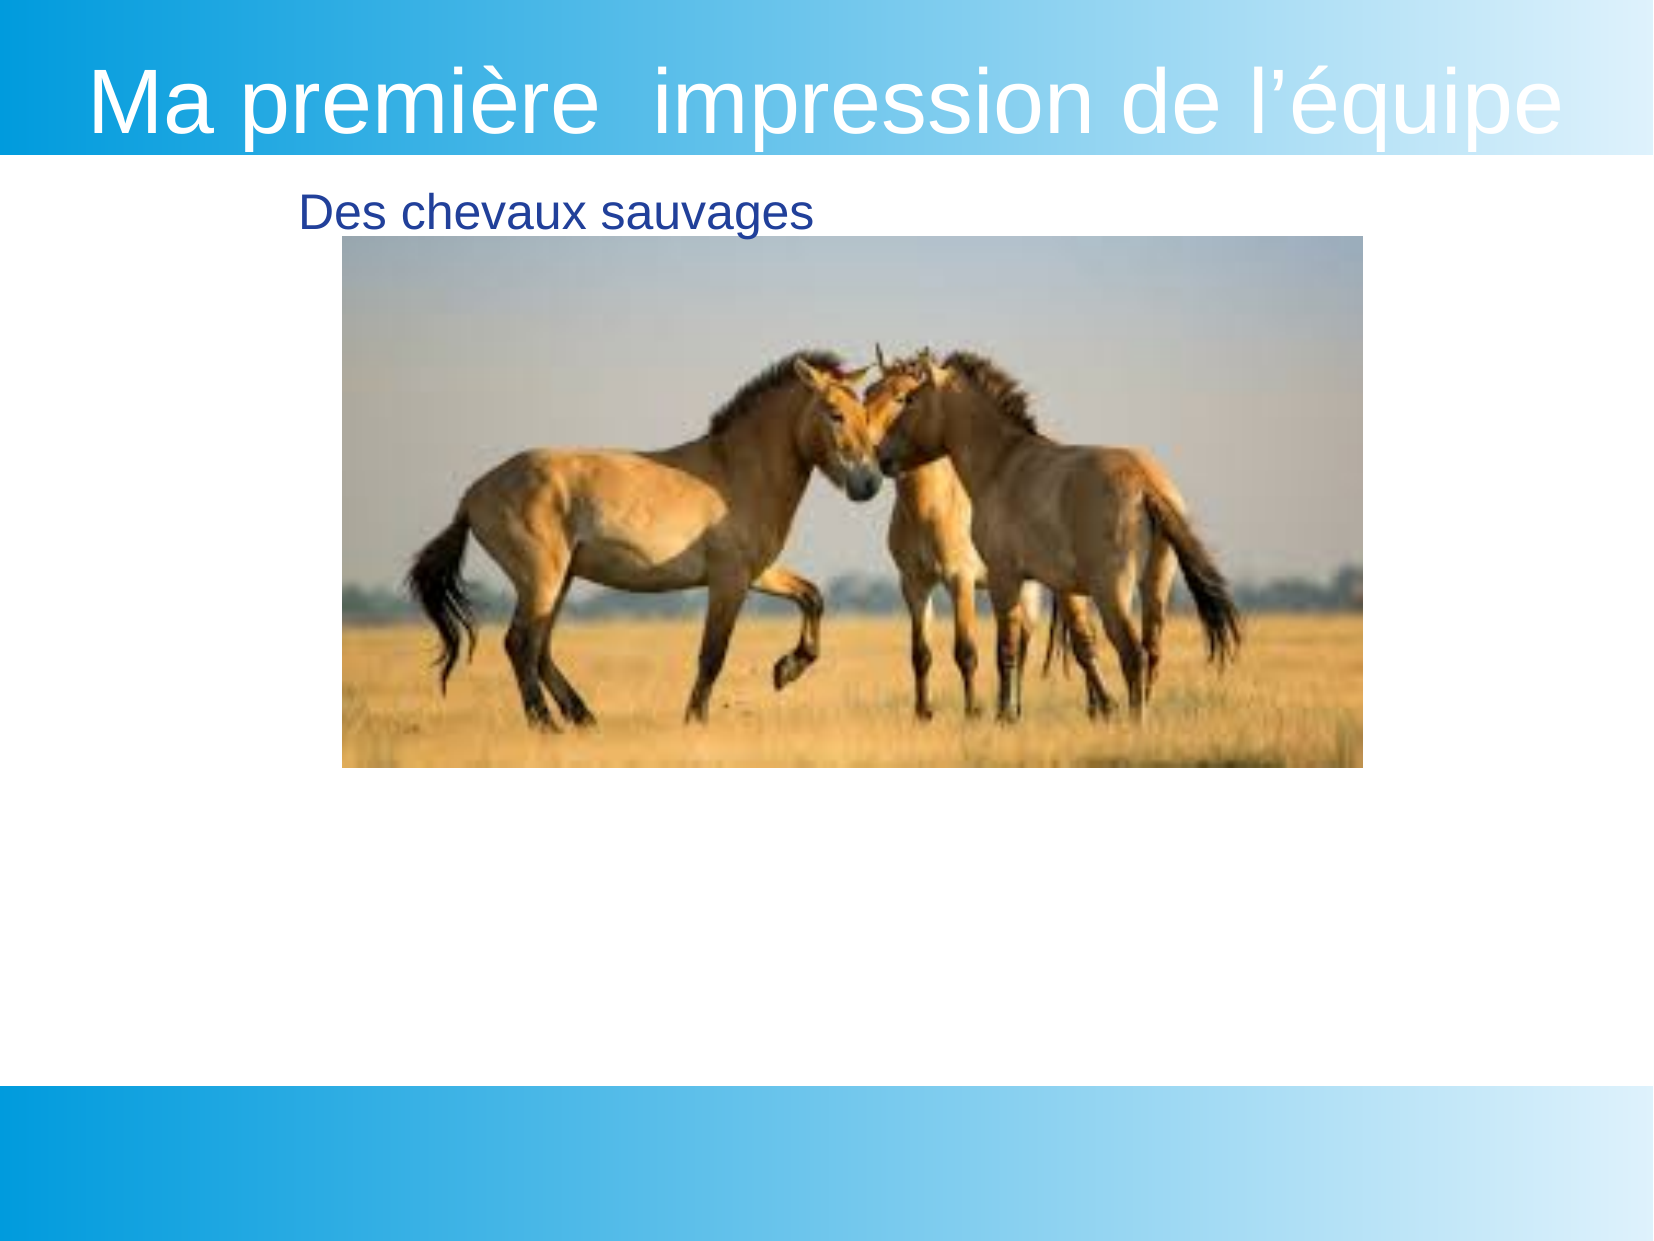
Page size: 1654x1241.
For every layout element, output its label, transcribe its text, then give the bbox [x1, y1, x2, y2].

picture [342, 236, 1363, 768]
text_box Des chevaux sauvages [283, 177, 830, 250]
title Ma première impression de l’équipe [82, 49, 1571, 155]
